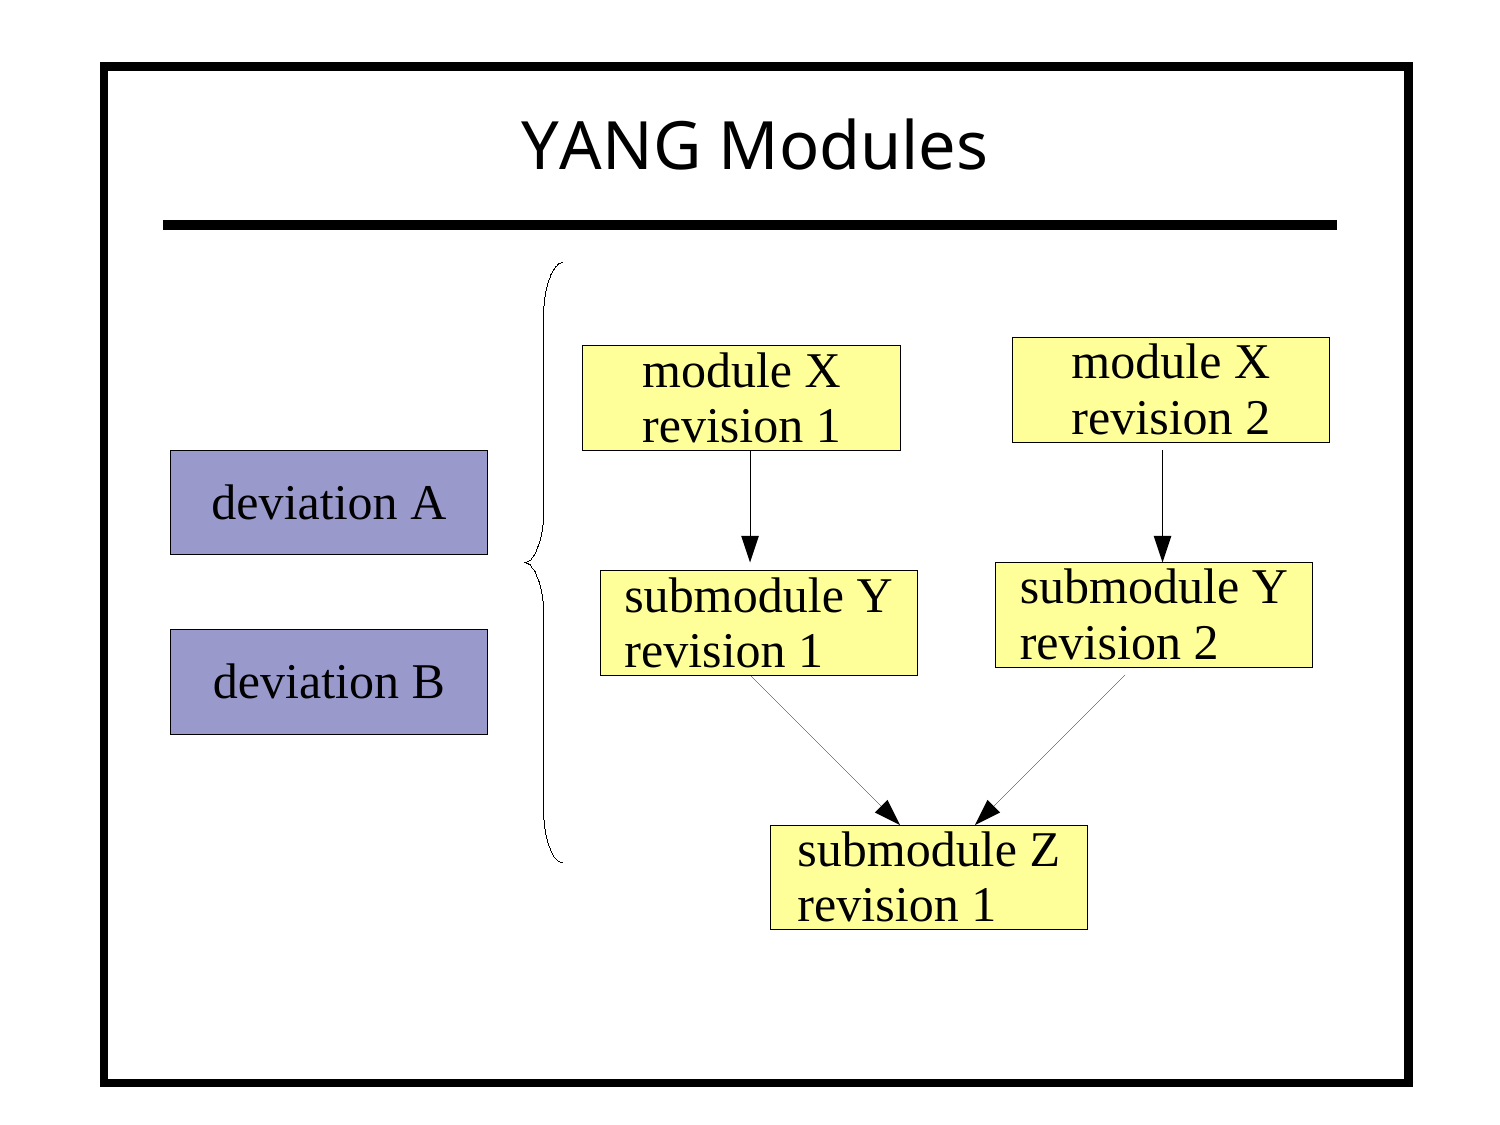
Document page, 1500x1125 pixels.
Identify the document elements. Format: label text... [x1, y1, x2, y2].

text_box deviation A [170, 450, 488, 555]
text_box module X revision 2 [1012, 337, 1330, 443]
text_box submodule Y revision 1 [600, 570, 918, 676]
text_box submodule Y revision 2 [995, 562, 1313, 668]
text_box deviation B [170, 629, 488, 735]
text_box module X revision 1 [582, 345, 901, 451]
text_box submodule Z revision 1 [770, 825, 1088, 930]
title YANG Modules [162, 74, 1332, 213]
